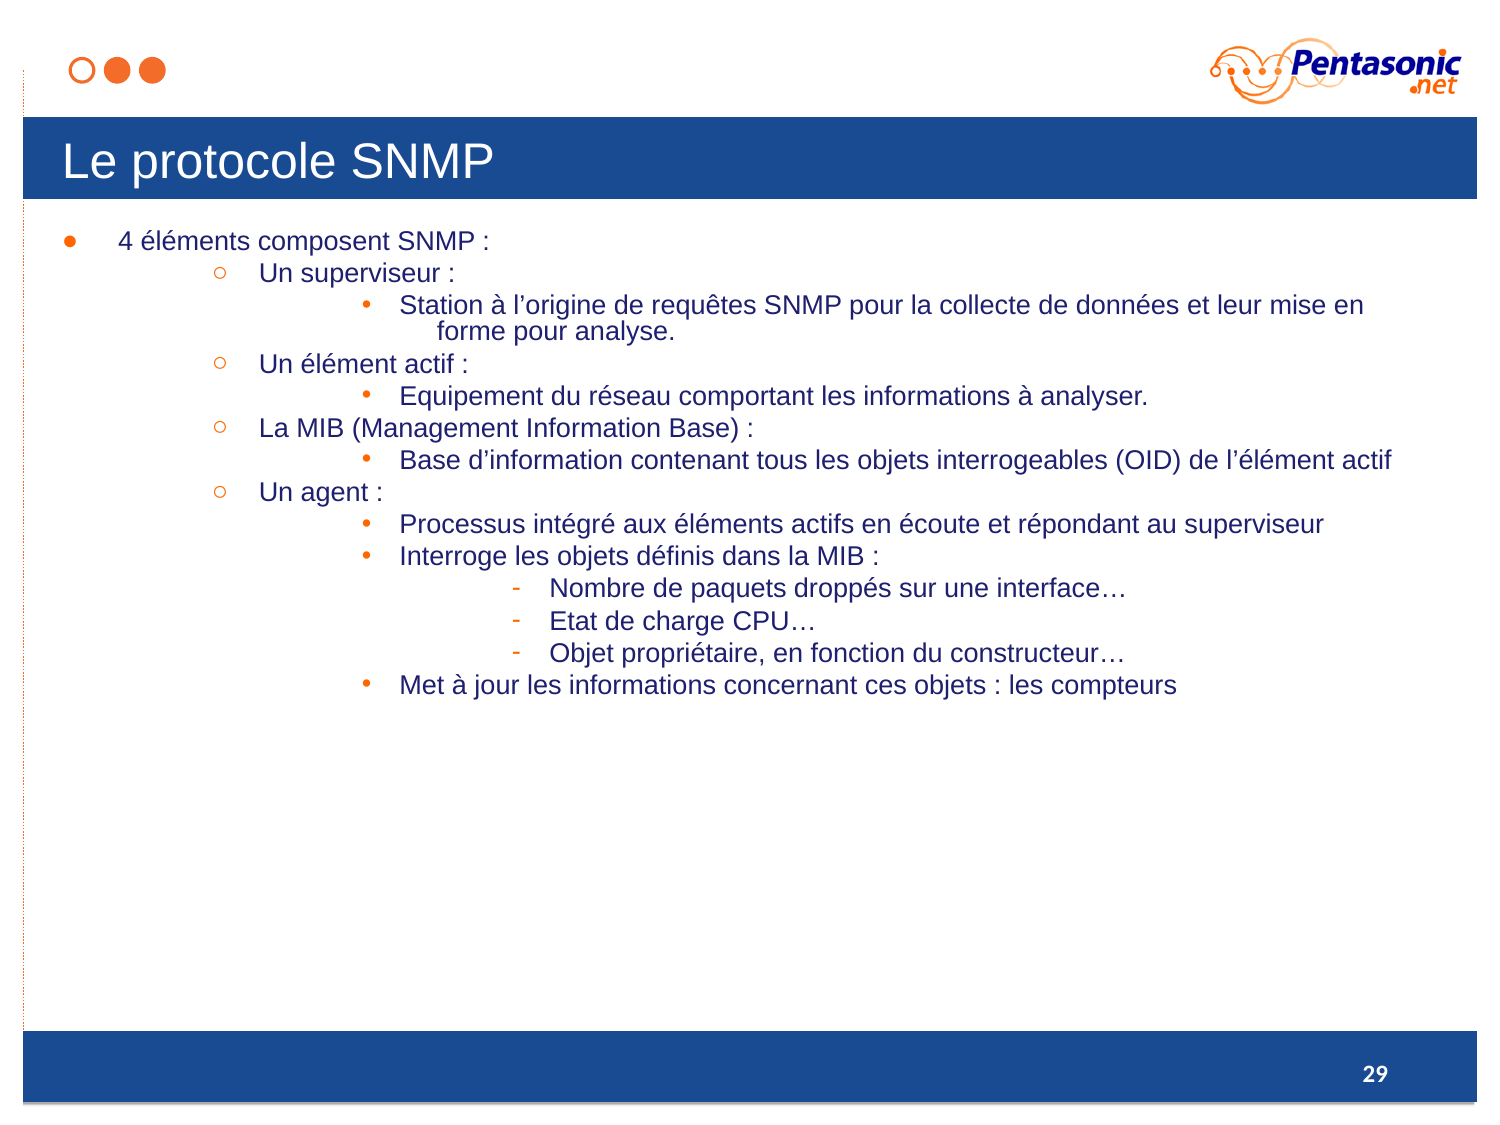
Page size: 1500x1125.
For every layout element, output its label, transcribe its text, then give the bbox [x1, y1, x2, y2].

list 4 éléments composent SNMP : Un superviseur : Station à l’origine de requêtes SNMP pour la collecte de données et leur mise en forme pour analyse. Un élément actif : Equipement du réseau comportant les informations à analyser. La MIB (Management Information Base) : Base d’information contenant tous les objets interrogeables (OID) de l’élément actif Un agent : Processus intégré aux éléments actifs en écoute et répondant au superviseur Interroge les objets définis dans la MIB : Nombre de paquets droppés sur une interface… Etat de charge CPU… Objet propriétaire, en fonction du constructeur… Met à jour les informations concernant ces objets : les compteurs [46, 222, 1454, 1008]
text_box 29 [1347, 1042, 1477, 1103]
title Le protocole SNMP [46, 117, 1454, 200]
